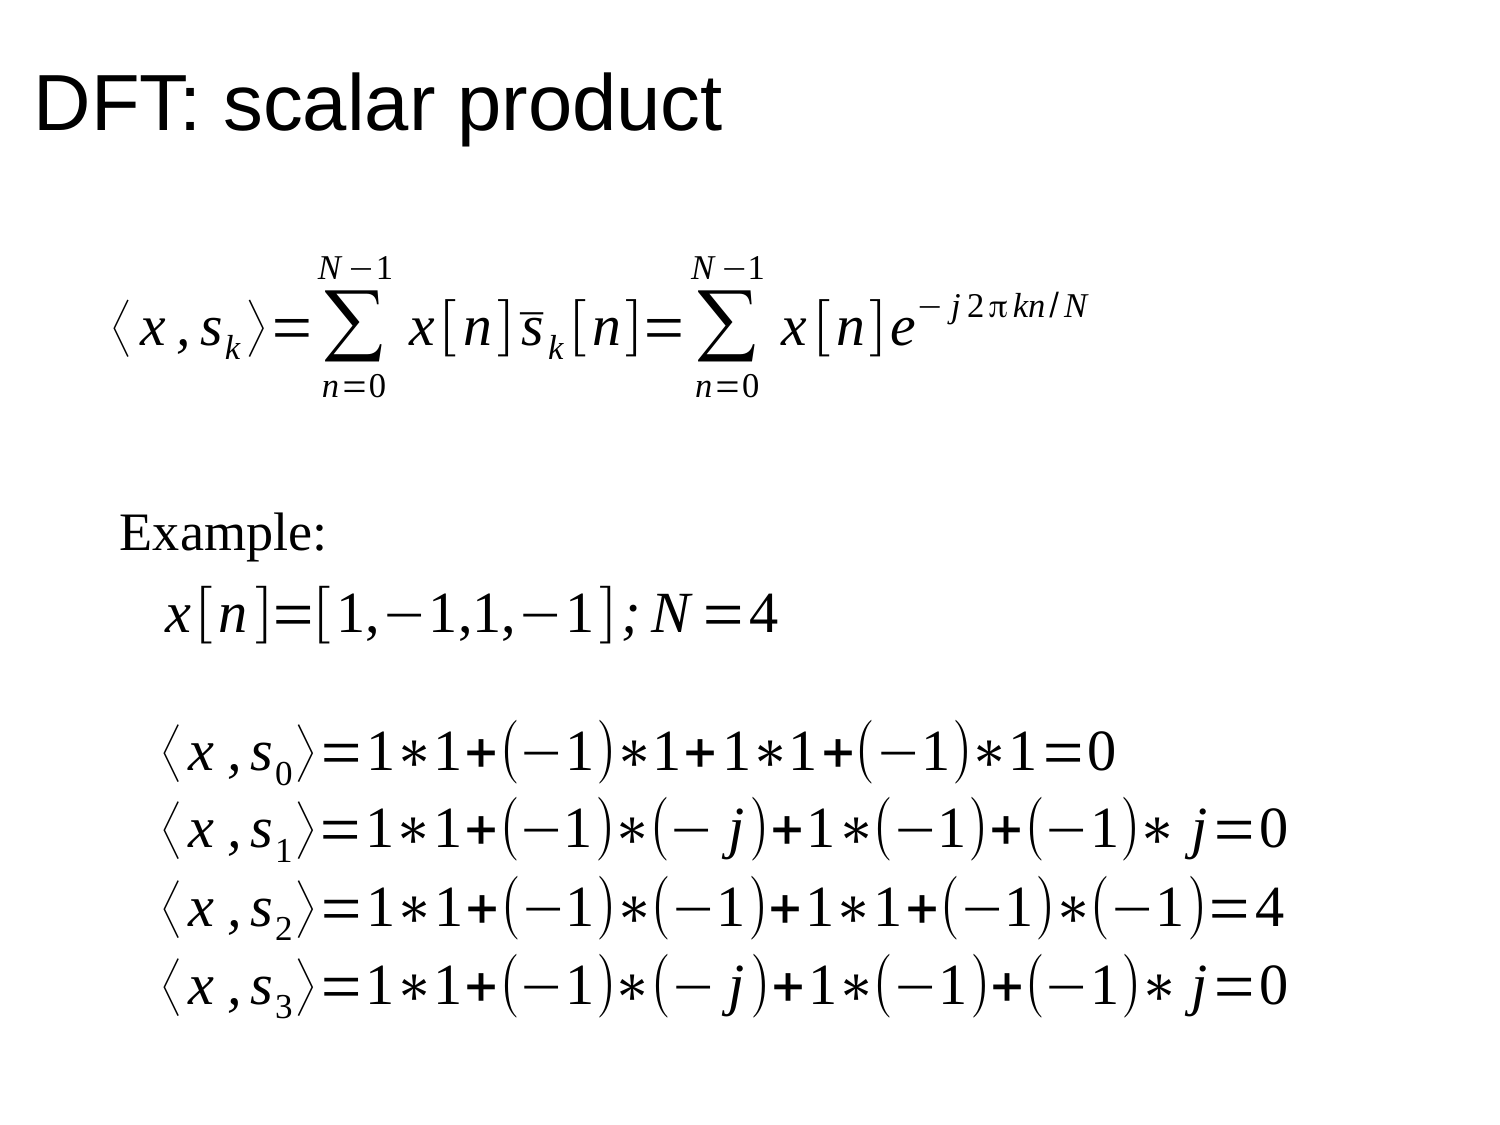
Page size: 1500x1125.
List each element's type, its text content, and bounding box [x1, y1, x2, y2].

chart [105, 248, 1098, 405]
title DFT: scalar product [33, 9, 1384, 197]
chart [154, 580, 1296, 1026]
text_box Example: [105, 495, 391, 571]
